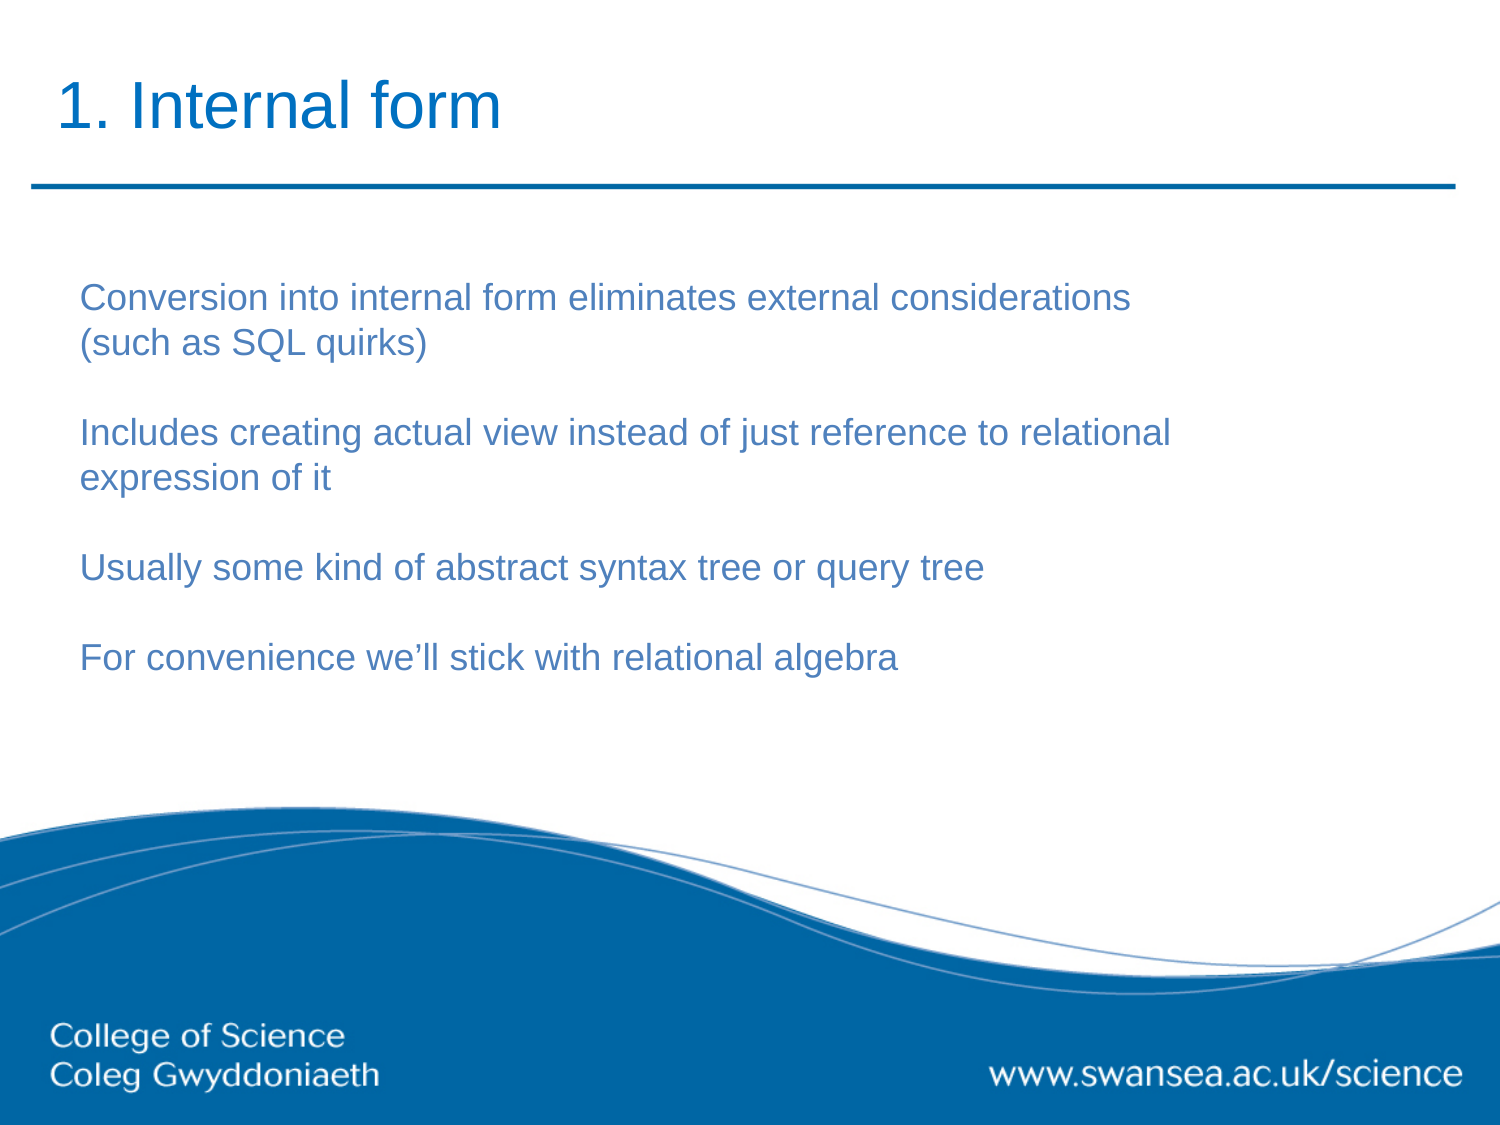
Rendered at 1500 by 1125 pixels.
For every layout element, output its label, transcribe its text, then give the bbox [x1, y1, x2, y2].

picture [0, 0, 1500, 1125]
text_box Conversion into internal form eliminates external considerations (such as SQL quirks) Includes creating actual view instead of just reference to relational expression of it Usually some kind of abstract syntax tree or query tree For convenience we’ll stick with relational algebra [64, 265, 1187, 686]
text_box 1. Internal form [41, 54, 1164, 150]
